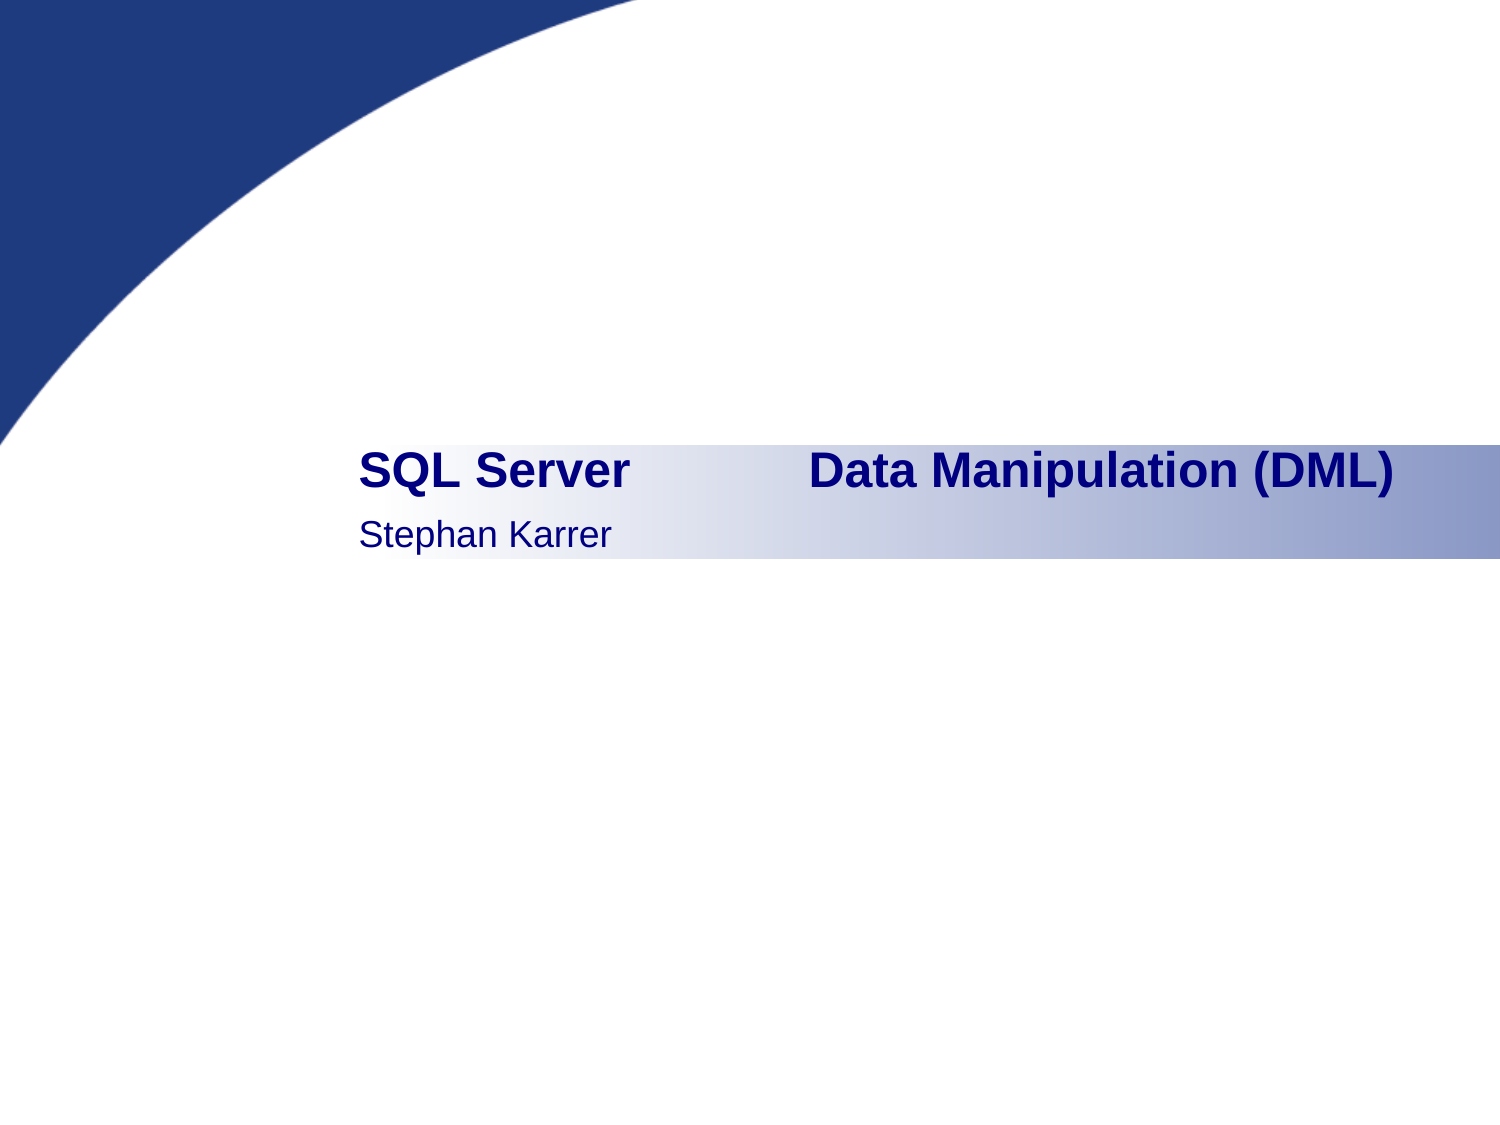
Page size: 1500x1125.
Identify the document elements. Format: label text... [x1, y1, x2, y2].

picture [0, 0, 648, 462]
text_box SQL Server Data Manipulation (DML) Stephan Karrer [343, 444, 1500, 562]
